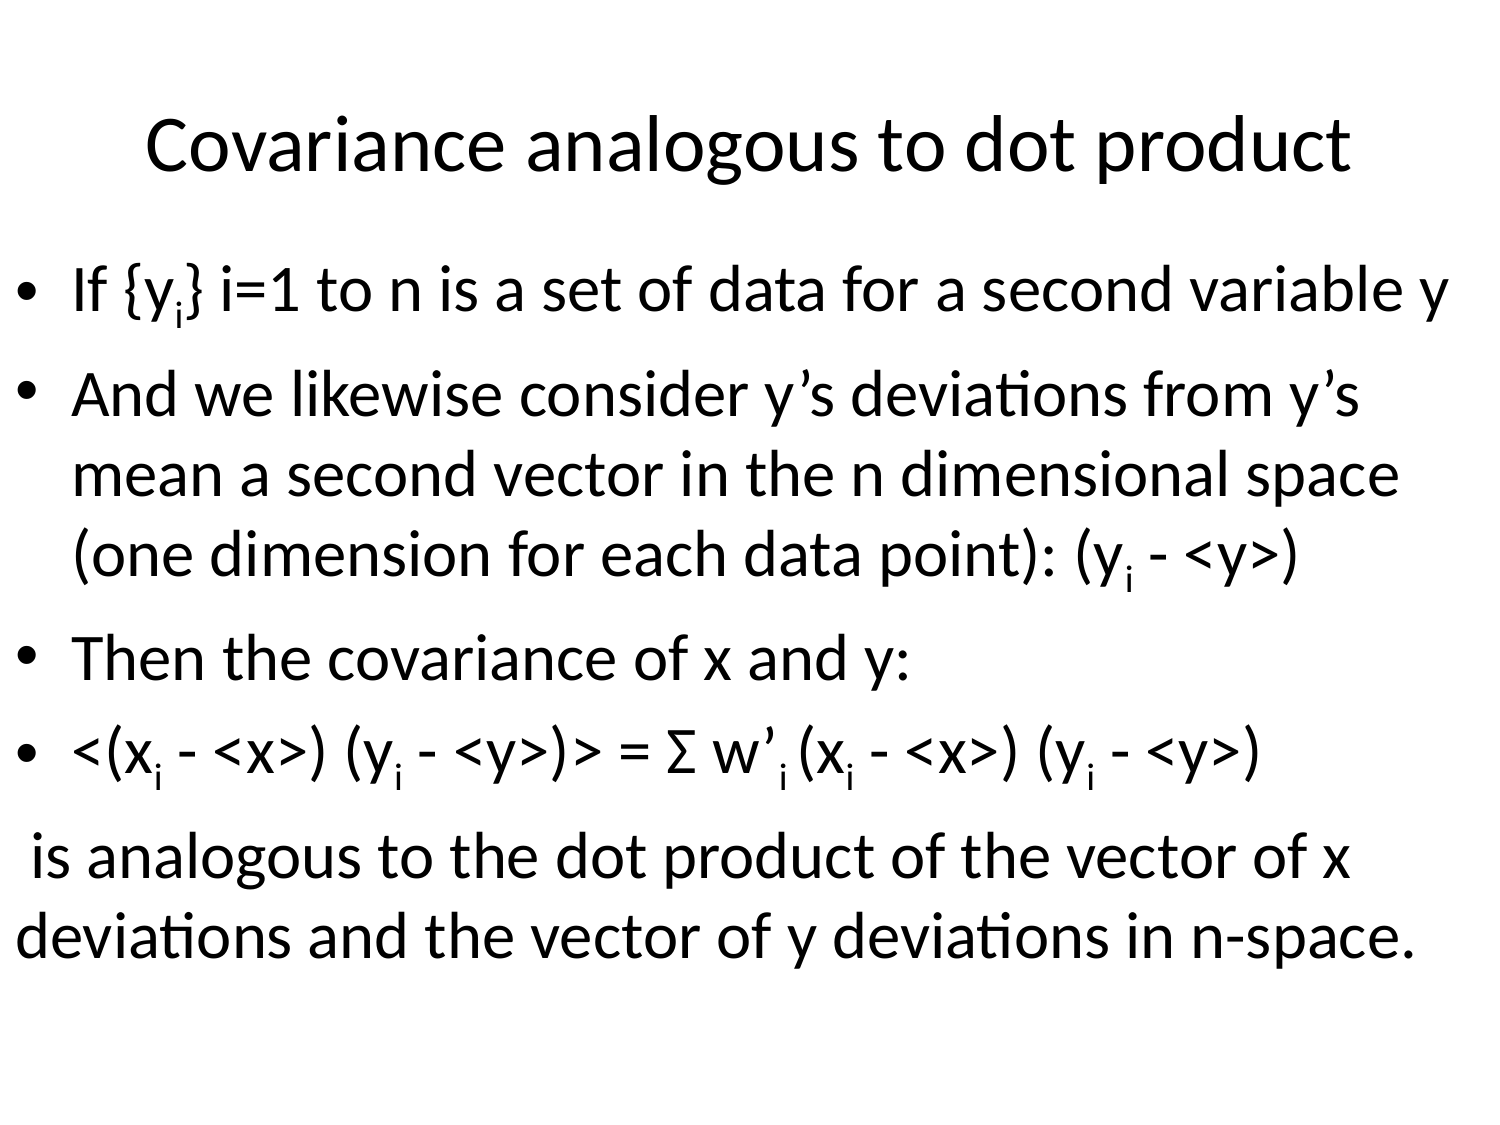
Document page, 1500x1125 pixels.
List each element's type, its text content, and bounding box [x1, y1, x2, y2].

title Covariance analogous to dot product [75, 45, 1425, 233]
list If {yi} i=1 to n is a set of data for a second variable y And we likewise consider y’s deviations from y’s mean a second vector in the n dimensional space (one dimension for each data point): (yi - <y>) Then the covariance of x and y: <(xi - <x>) (yi - <y>)> = Σ w’i (xi - <x>) (yi - <y>) is analogous to the dot product of the vector of x deviations and the vector of y deviations in n-space. [0, 237, 1500, 993]
